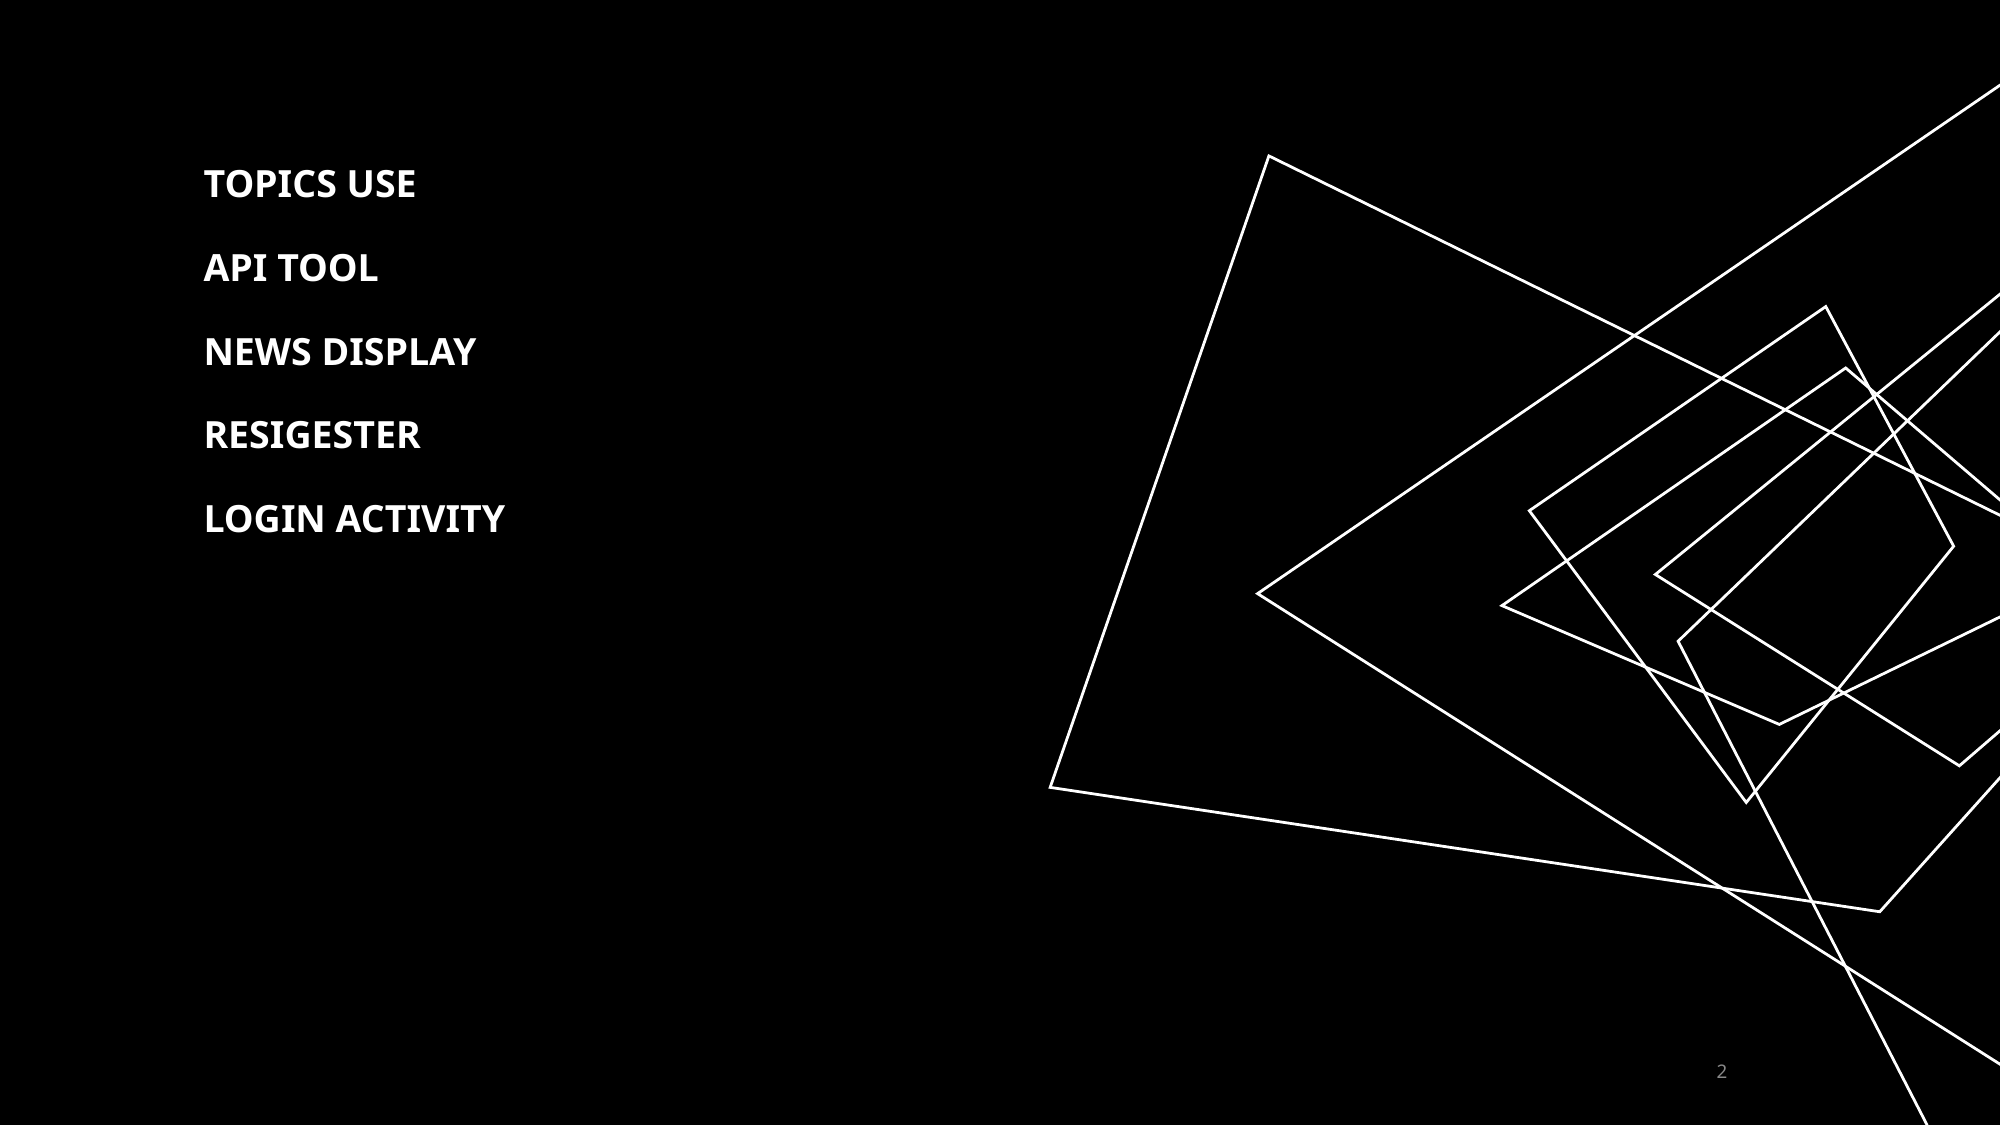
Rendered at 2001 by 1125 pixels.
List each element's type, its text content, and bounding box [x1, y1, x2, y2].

list TOPICS USE API TOOL NEWS DISPLAY RESIGESTER LOGIN ACTIVITY [188, 134, 664, 899]
slide_number 2 [1701, 1042, 1864, 1103]
